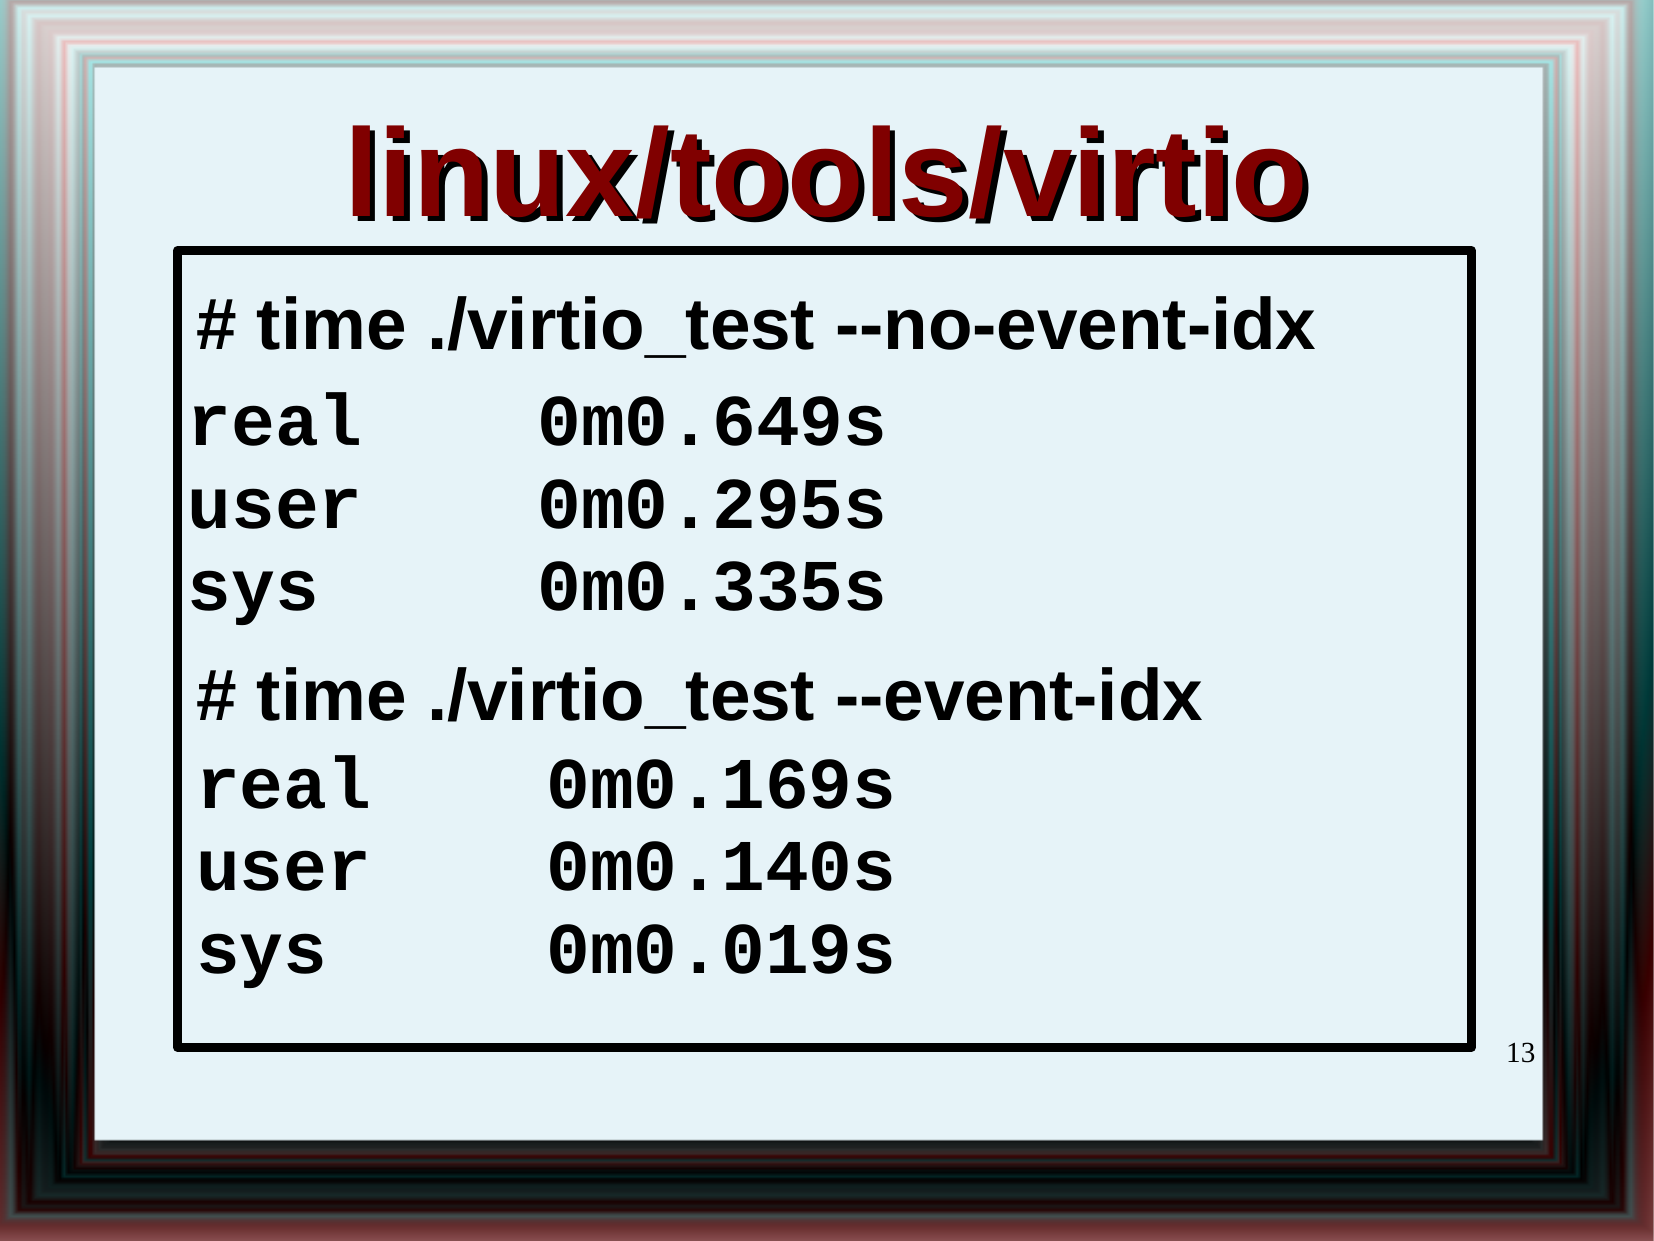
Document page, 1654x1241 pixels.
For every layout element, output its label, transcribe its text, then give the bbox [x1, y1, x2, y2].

title linux/tools/virtio [118, 88, 1536, 257]
text_box real 0m0.169s user 0m0.140s sys 0m0.019s [181, 739, 1409, 1004]
text_box # time ./virtio_test --no-event-idx [181, 276, 1409, 373]
text_box # time ./virtio_test --event-idx [181, 647, 1409, 739]
text_box real 0m0.649s user 0m0.295s sys 0m0.335s [172, 377, 1401, 641]
picture [0, 0, 1654, 1241]
